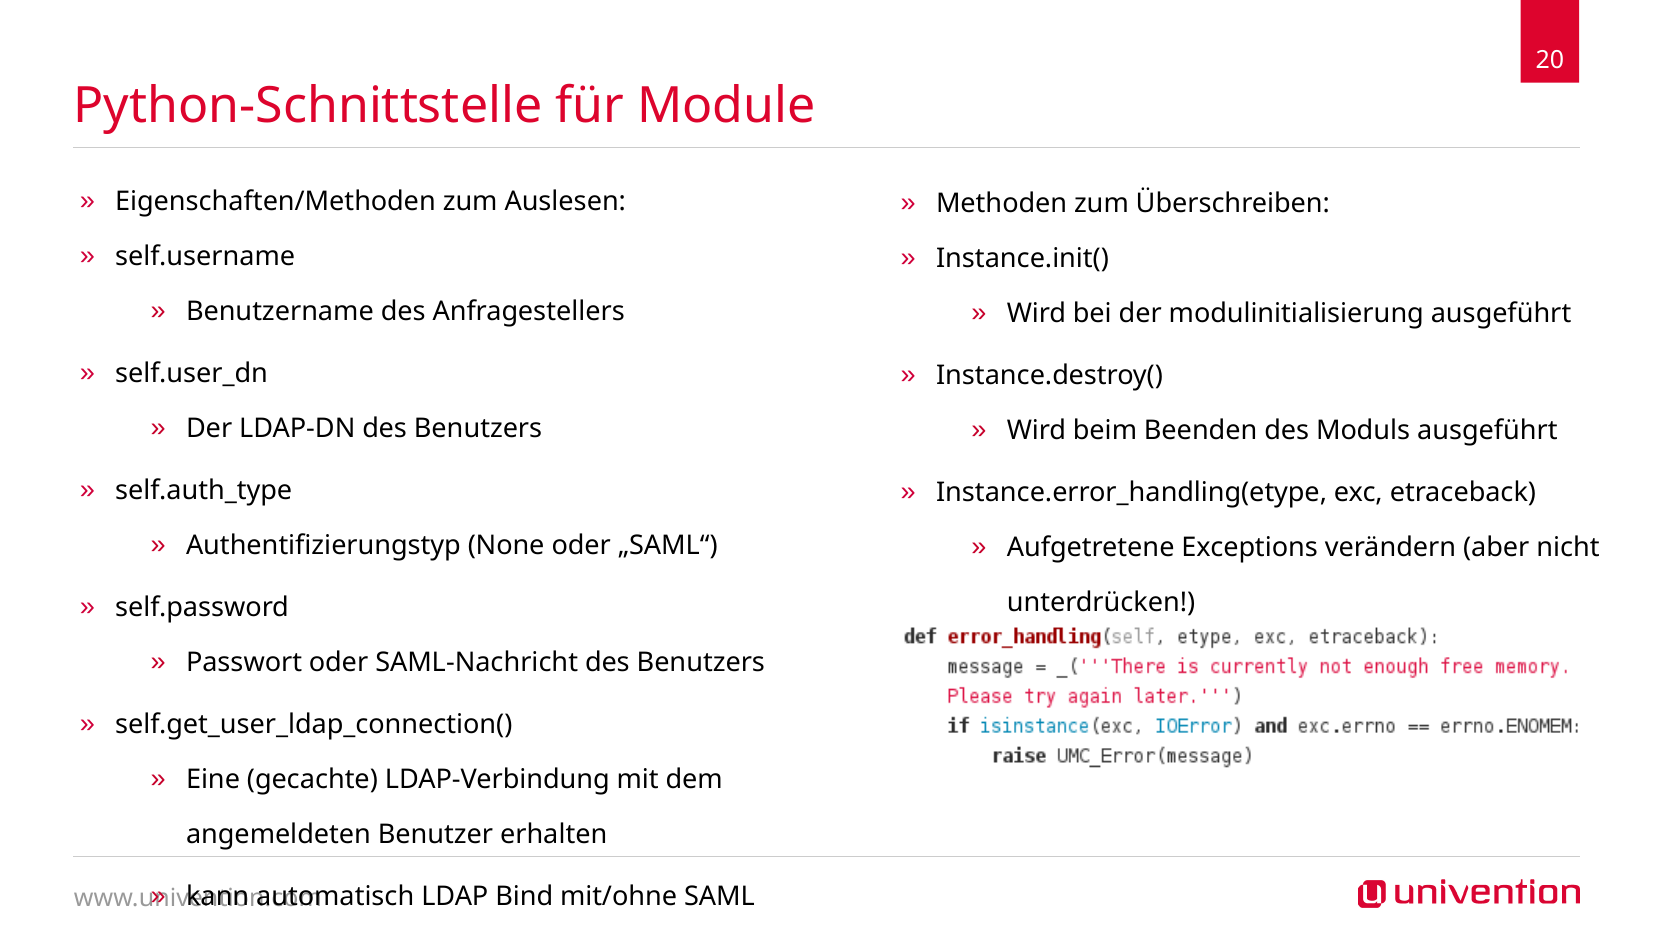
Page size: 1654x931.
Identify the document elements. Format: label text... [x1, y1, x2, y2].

picture [891, 620, 1595, 780]
picture [1358, 886, 1580, 908]
list Methoden zum Überschreiben: Instance.init() Wird bei der modulinitialisierung ausgeführt Instance.destroy() Wird beim Beenden des Moduls ausgeführt Instance.error_handling(etype, exc, etraceback) Aufgetretene Exceptions verändern (aber nicht unterdrücken!) Usage: andere Exception werfen [882, 165, 1636, 886]
list Eigenschaften/Methoden zum Auslesen: self.username Benutzername des Anfragestellers self.user_dn Der LDAP-DN des Benutzers self.auth_type Authentifizierungstyp (None oder „SAML“) self.password Passwort oder SAML-Nachricht des Benutzers self.get_user_ldap_connection() Eine (gecachte) LDAP-Verbindung mit dem angemeldeten Benutzer erhalten kann automatisch LDAP Bind mit/ohne SAML self.thread_finished_callback() [62, 163, 815, 884]
title Python-Schnittstelle für Module [73, 59, 1580, 148]
